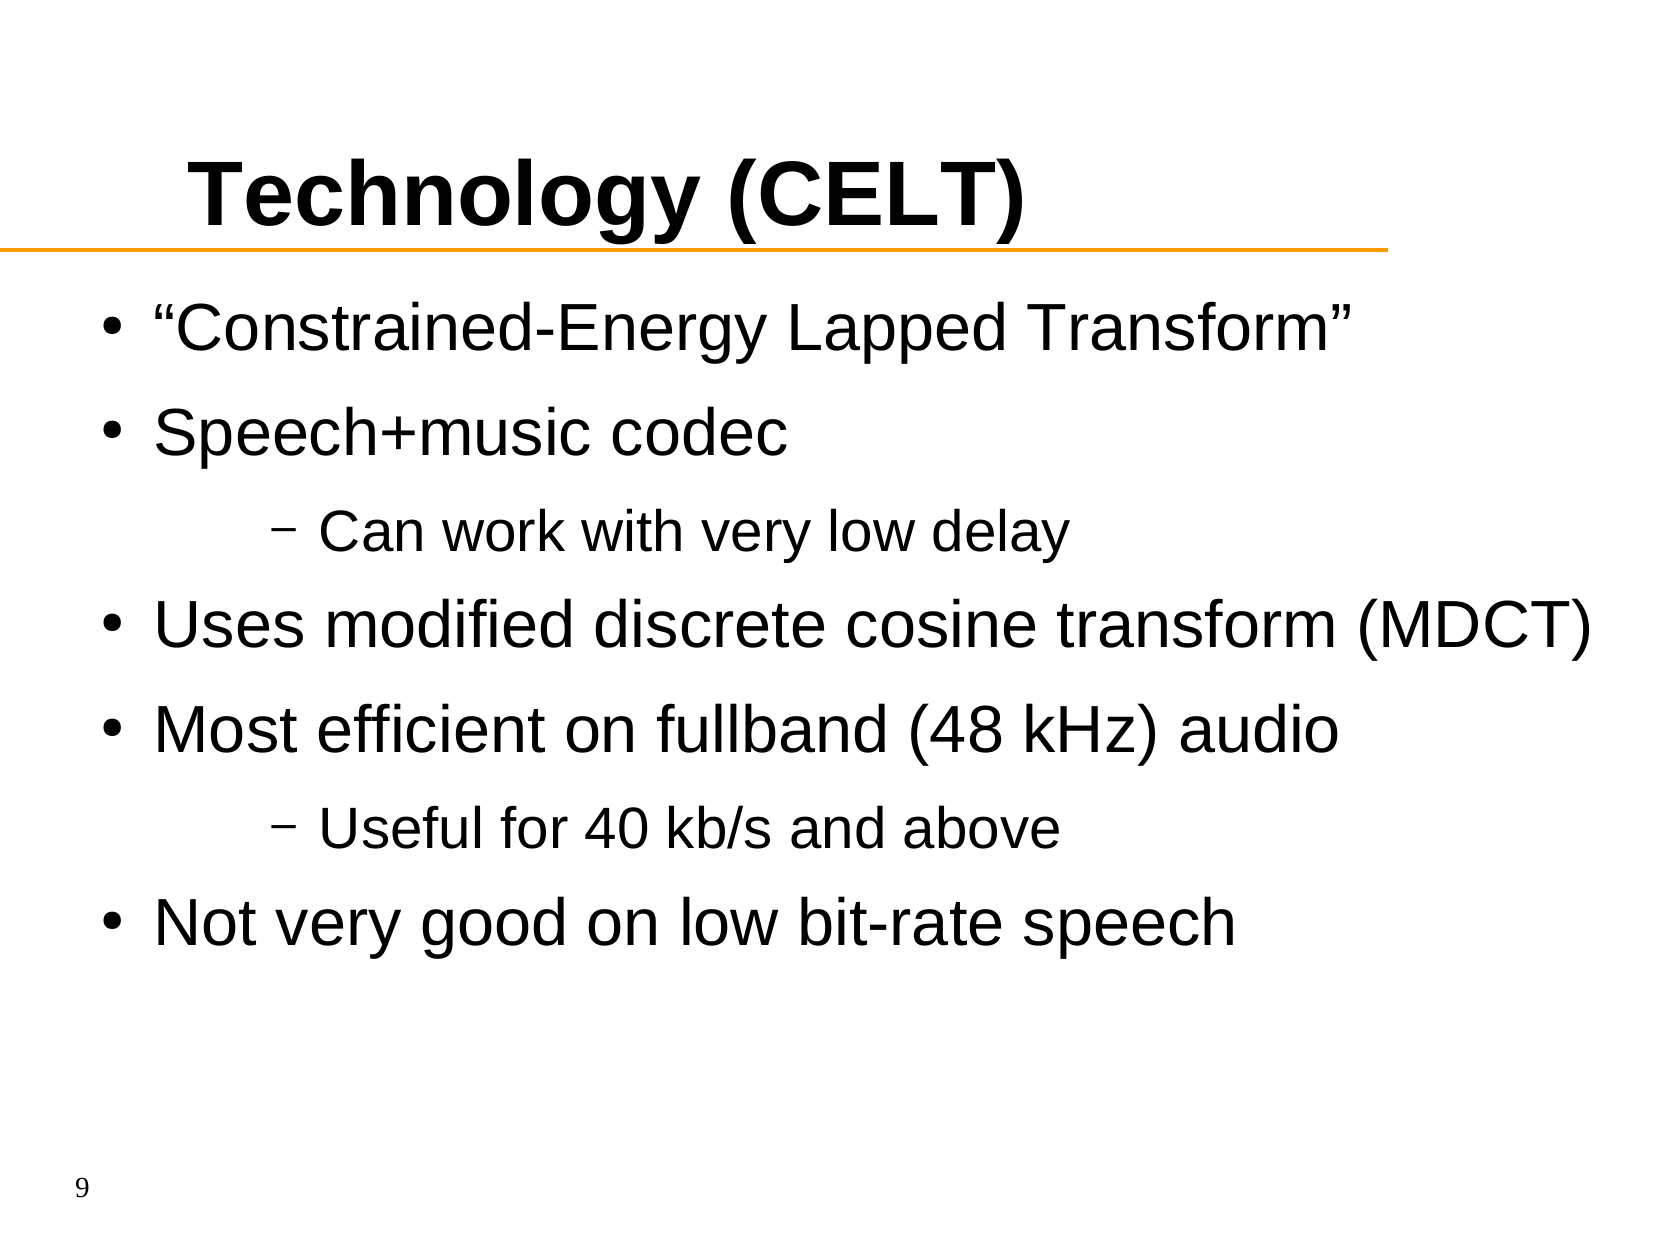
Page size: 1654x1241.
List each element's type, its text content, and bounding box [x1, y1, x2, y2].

list “Constrained-Energy Lapped Transform” Speech+music codec Can work with very low delay Uses modified discrete cosine transform (MDCT) Most efficient on fullband (48 kHz) audio Useful for 40 kb/s and above Not very good on low bit-rate speech [82, 290, 1613, 1094]
title Technology (CELT) [187, 52, 1571, 245]
